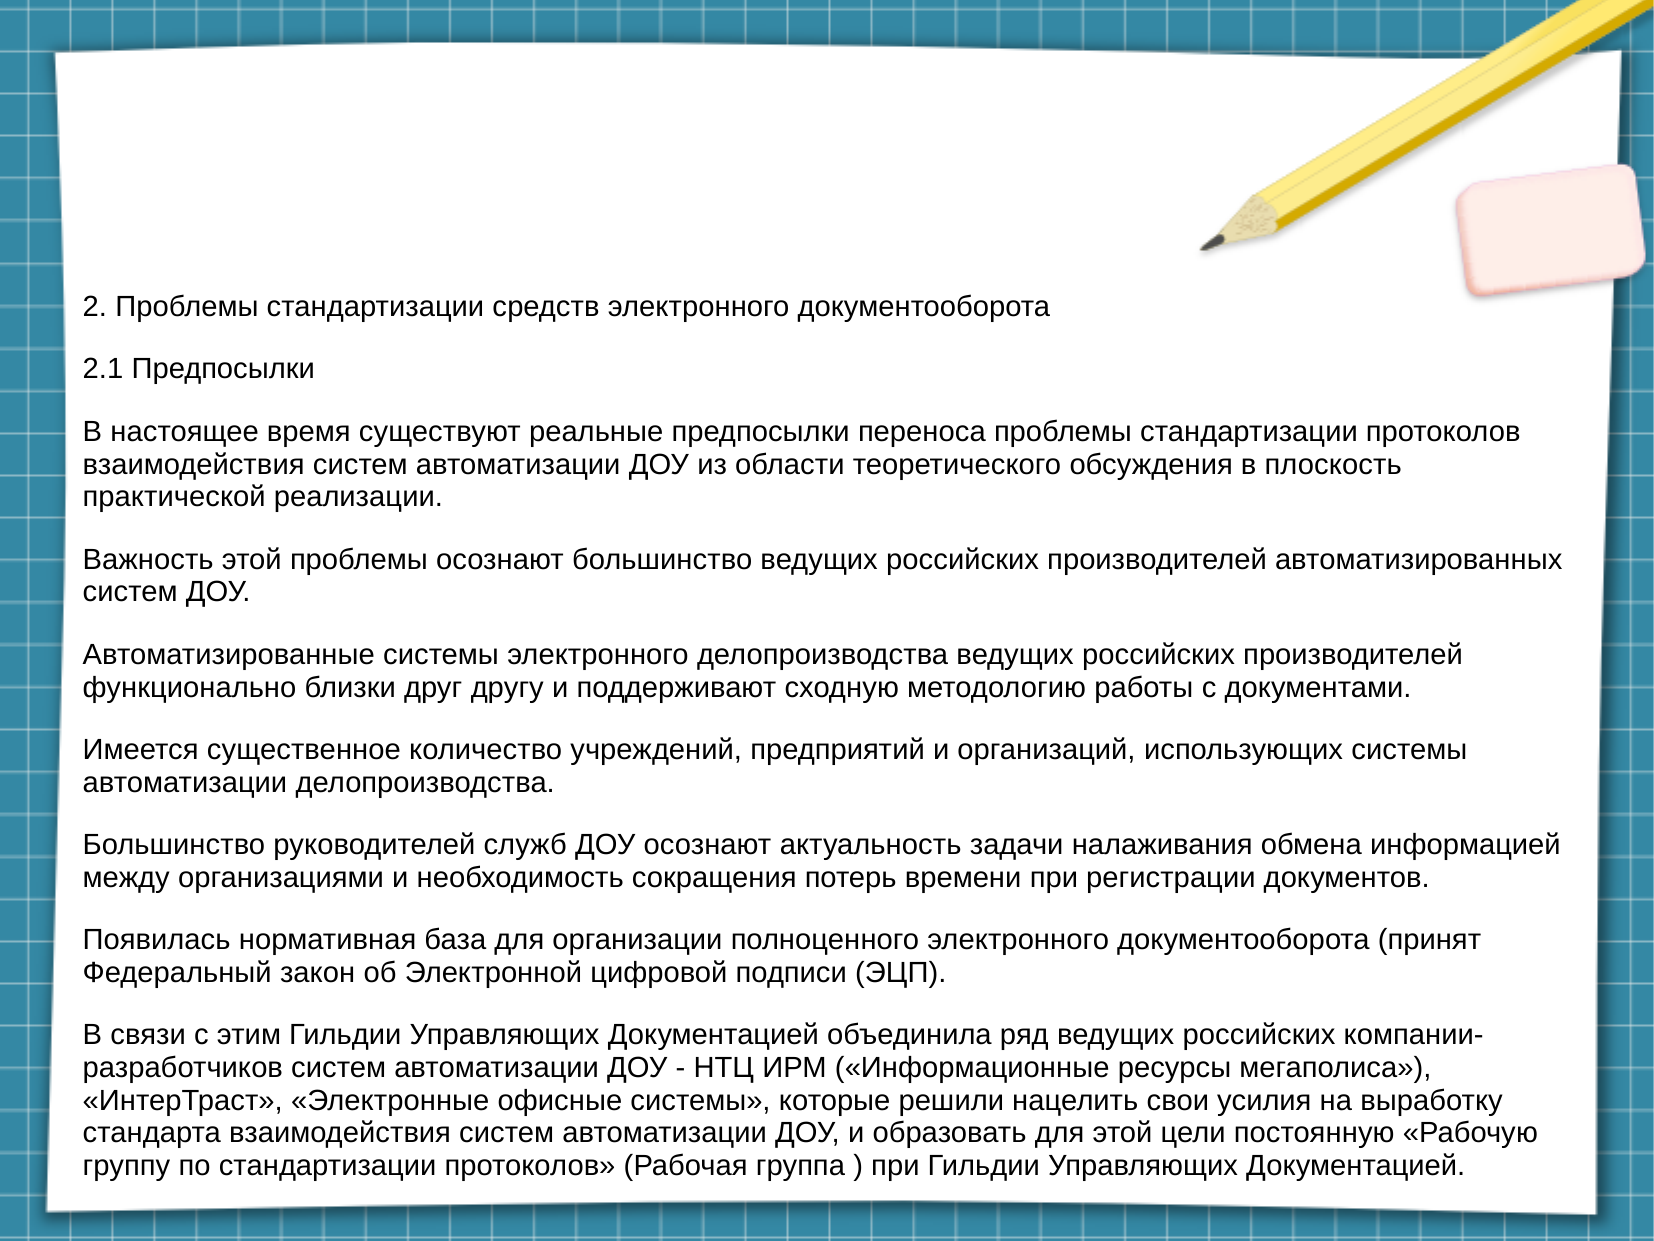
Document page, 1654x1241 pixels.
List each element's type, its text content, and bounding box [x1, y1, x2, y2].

picture [0, 0, 1654, 1241]
list 2. Проблемы стандартизации средств электронного документооборота 2.1 Предпосылки В настоящее время существуют реальные предпосылки переноса проблемы стандартизации протоколов взаимодействия систем автоматизации ДОУ из области теоретического обсуждения в плоскость практической реализации. Важность этой проблемы осознают большинство ведущих российских производителей автоматизированных систем ДОУ. Автоматизированные системы электронного делопроизводства ведущих российских производителей функционально близки друг другу и поддерживают сходную методологию работы с документами. Имеется существенное количество учреждений, предприятий и организаций, использующих системы автоматизации делопроизводства. Большинство руководителей служб ДОУ осознают актуальность задачи налаживания обмена информацией между организациями и необходимость сокращения потерь времени при регистрации документов. Появилась нормативная база для организации полноценного электронного документооборота (принят Федеральный закон об Электронной цифровой подписи (ЭЦП). В связи с этим Гильдии Управляющих Документацией объединила ряд ведущих российских компании-разработчиков систем автоматизации ДОУ - НТЦ ИРМ («Информационные ресурсы мегаполиса»), «ИнтерТраст», «Электронные офисные системы», которые решили нацелить свои усилия на выработку стандарта взаимодействия систем автоматизации ДОУ, и образовать для этой цели постоянную «Рабочую группу по стандартизации протоколов» (Рабочая группа ) при Гильдии Управляющих Документацией. [82, 290, 1595, 1193]
